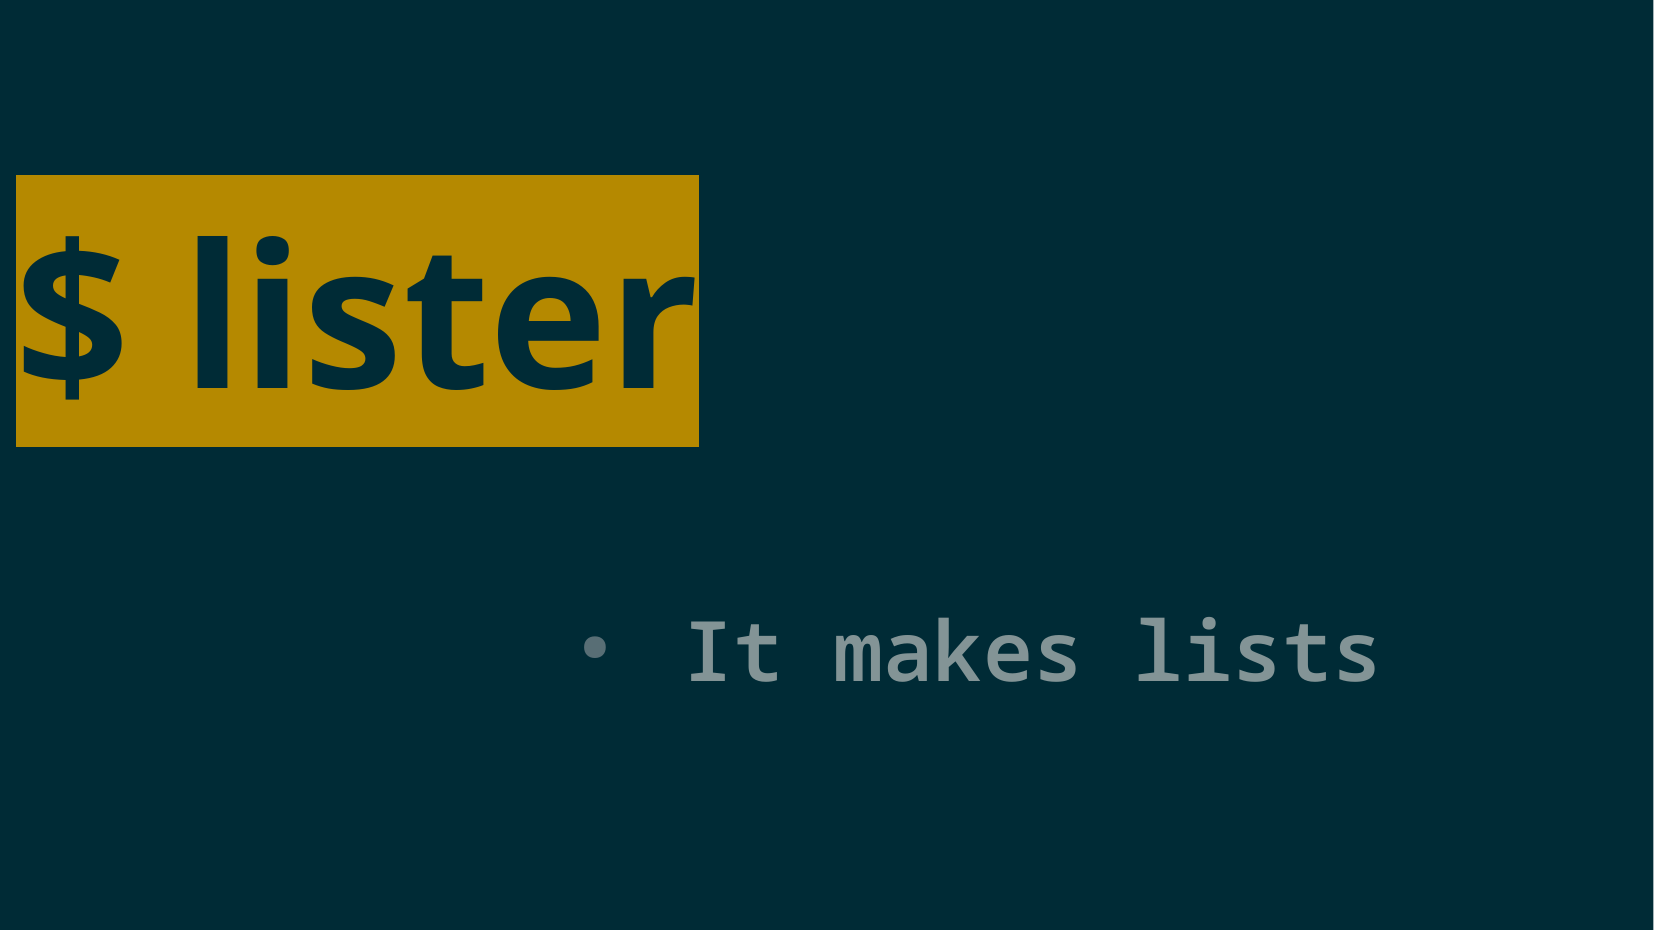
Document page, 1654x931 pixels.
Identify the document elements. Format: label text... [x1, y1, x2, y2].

list It makes lists [562, 535, 1487, 774]
title $ lister [15, 40, 1254, 582]
